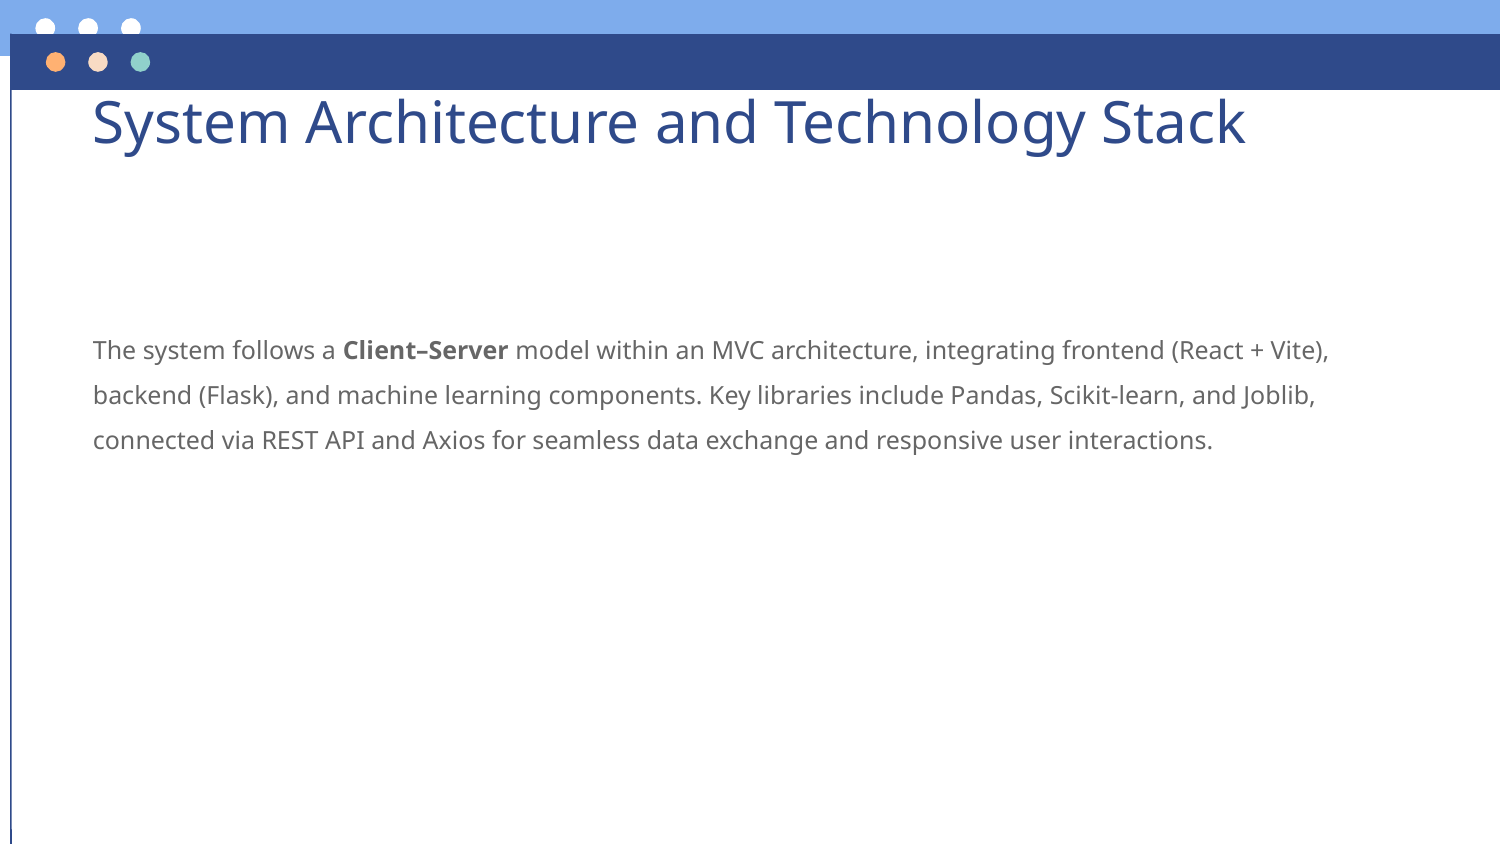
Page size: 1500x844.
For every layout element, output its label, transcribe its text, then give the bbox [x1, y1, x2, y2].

text_box The system follows a Client–Server model within an MVC architecture, integrating frontend (React + Vite), backend (Flask), and machine learning components. Key libraries include Pandas, Scikit-learn, and Joblib, connected via REST API and Axios for seamless data exchange and responsive user interactions. [78, 312, 1422, 766]
text_box System Architecture and Technology Stack [78, 78, 1422, 235]
